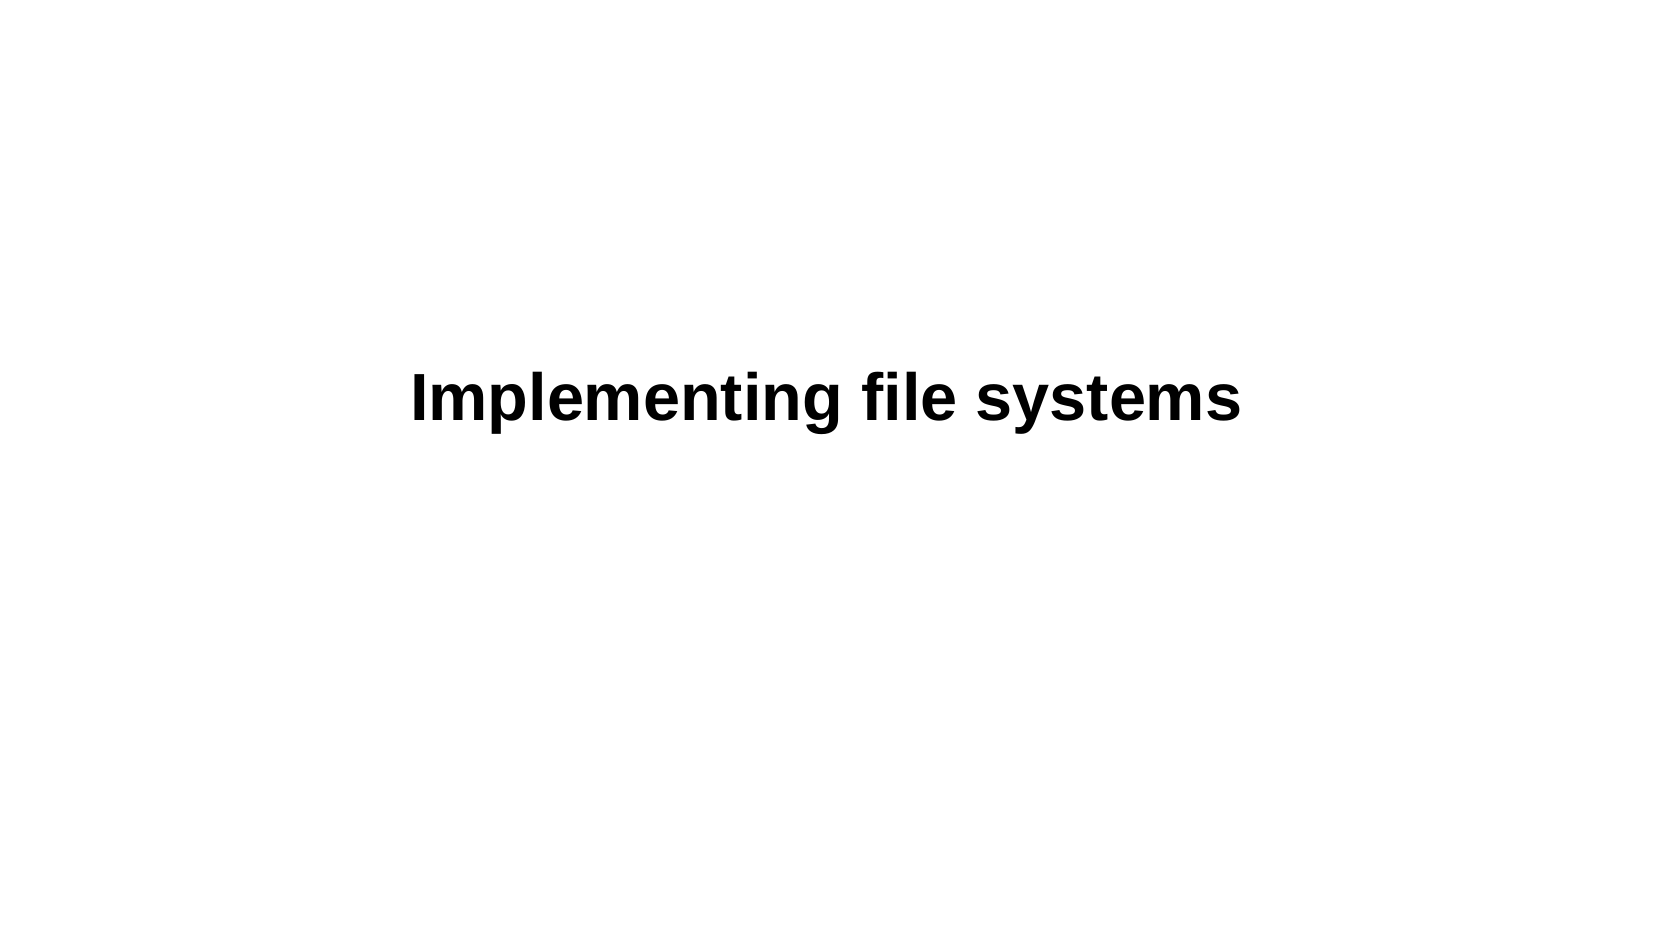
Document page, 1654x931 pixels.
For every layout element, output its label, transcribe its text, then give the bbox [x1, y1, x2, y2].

subtitle Implementing file systems [82, 37, 1571, 758]
